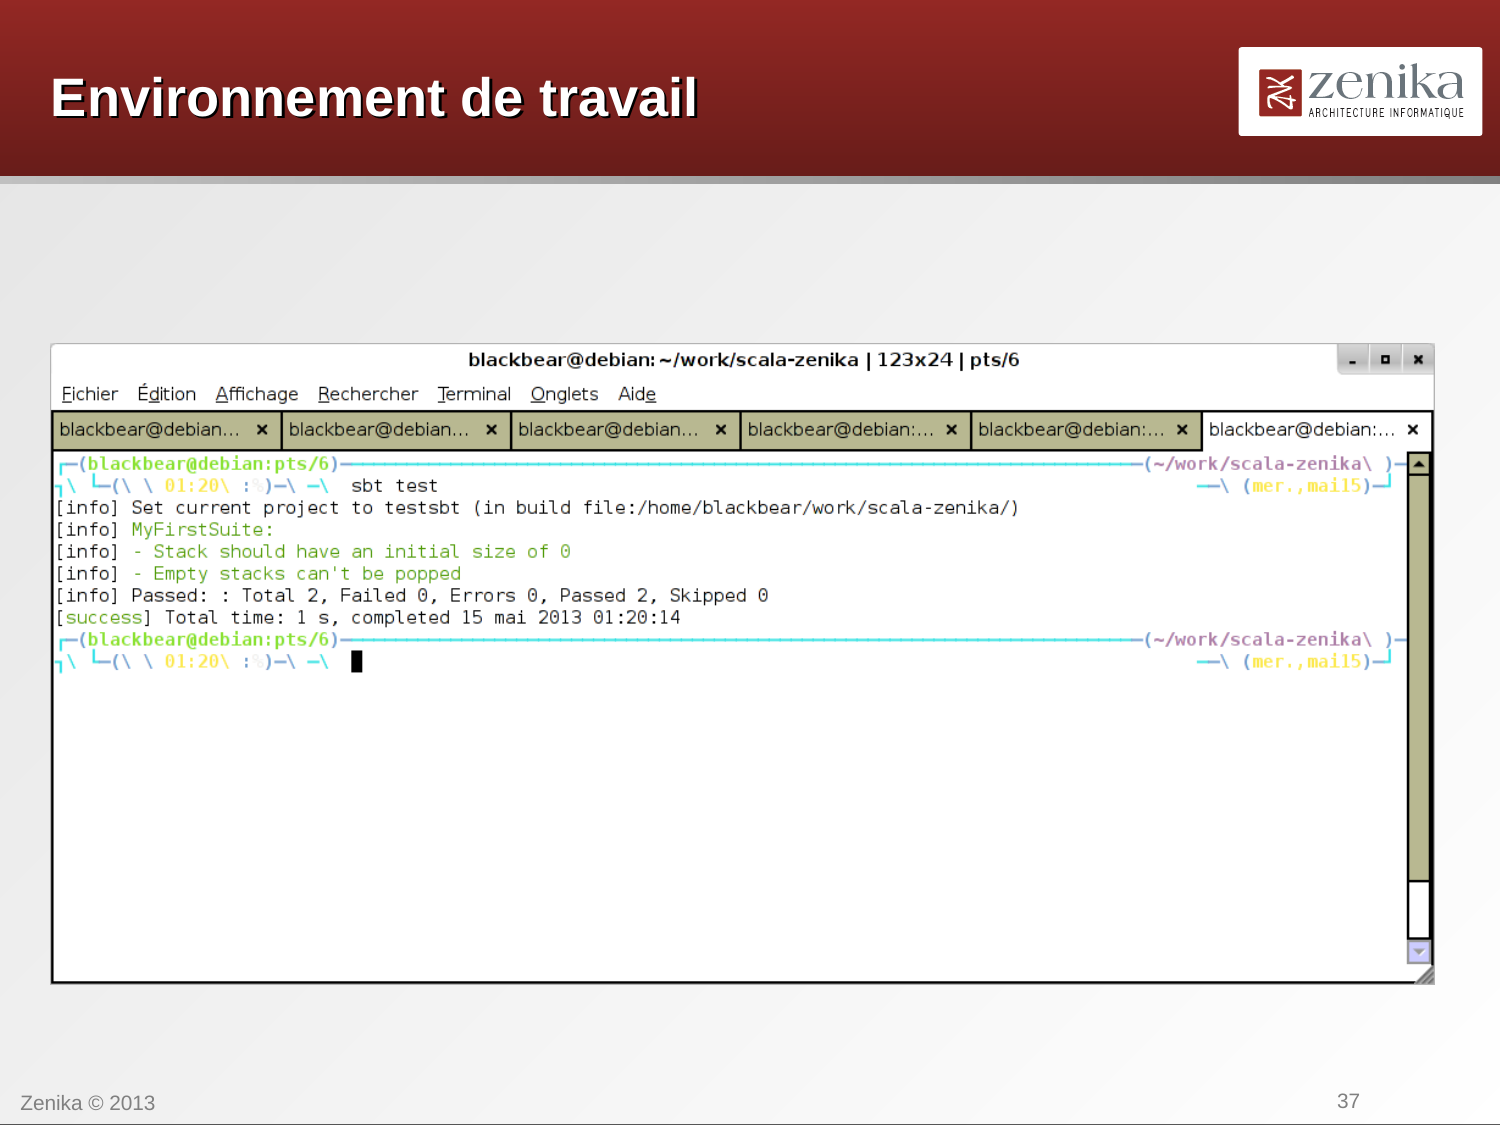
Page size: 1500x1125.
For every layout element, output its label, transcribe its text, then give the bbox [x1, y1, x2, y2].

title Environnement de travail [50, 15, 1206, 180]
picture [50, 343, 1435, 985]
picture [1257, 58, 1464, 125]
